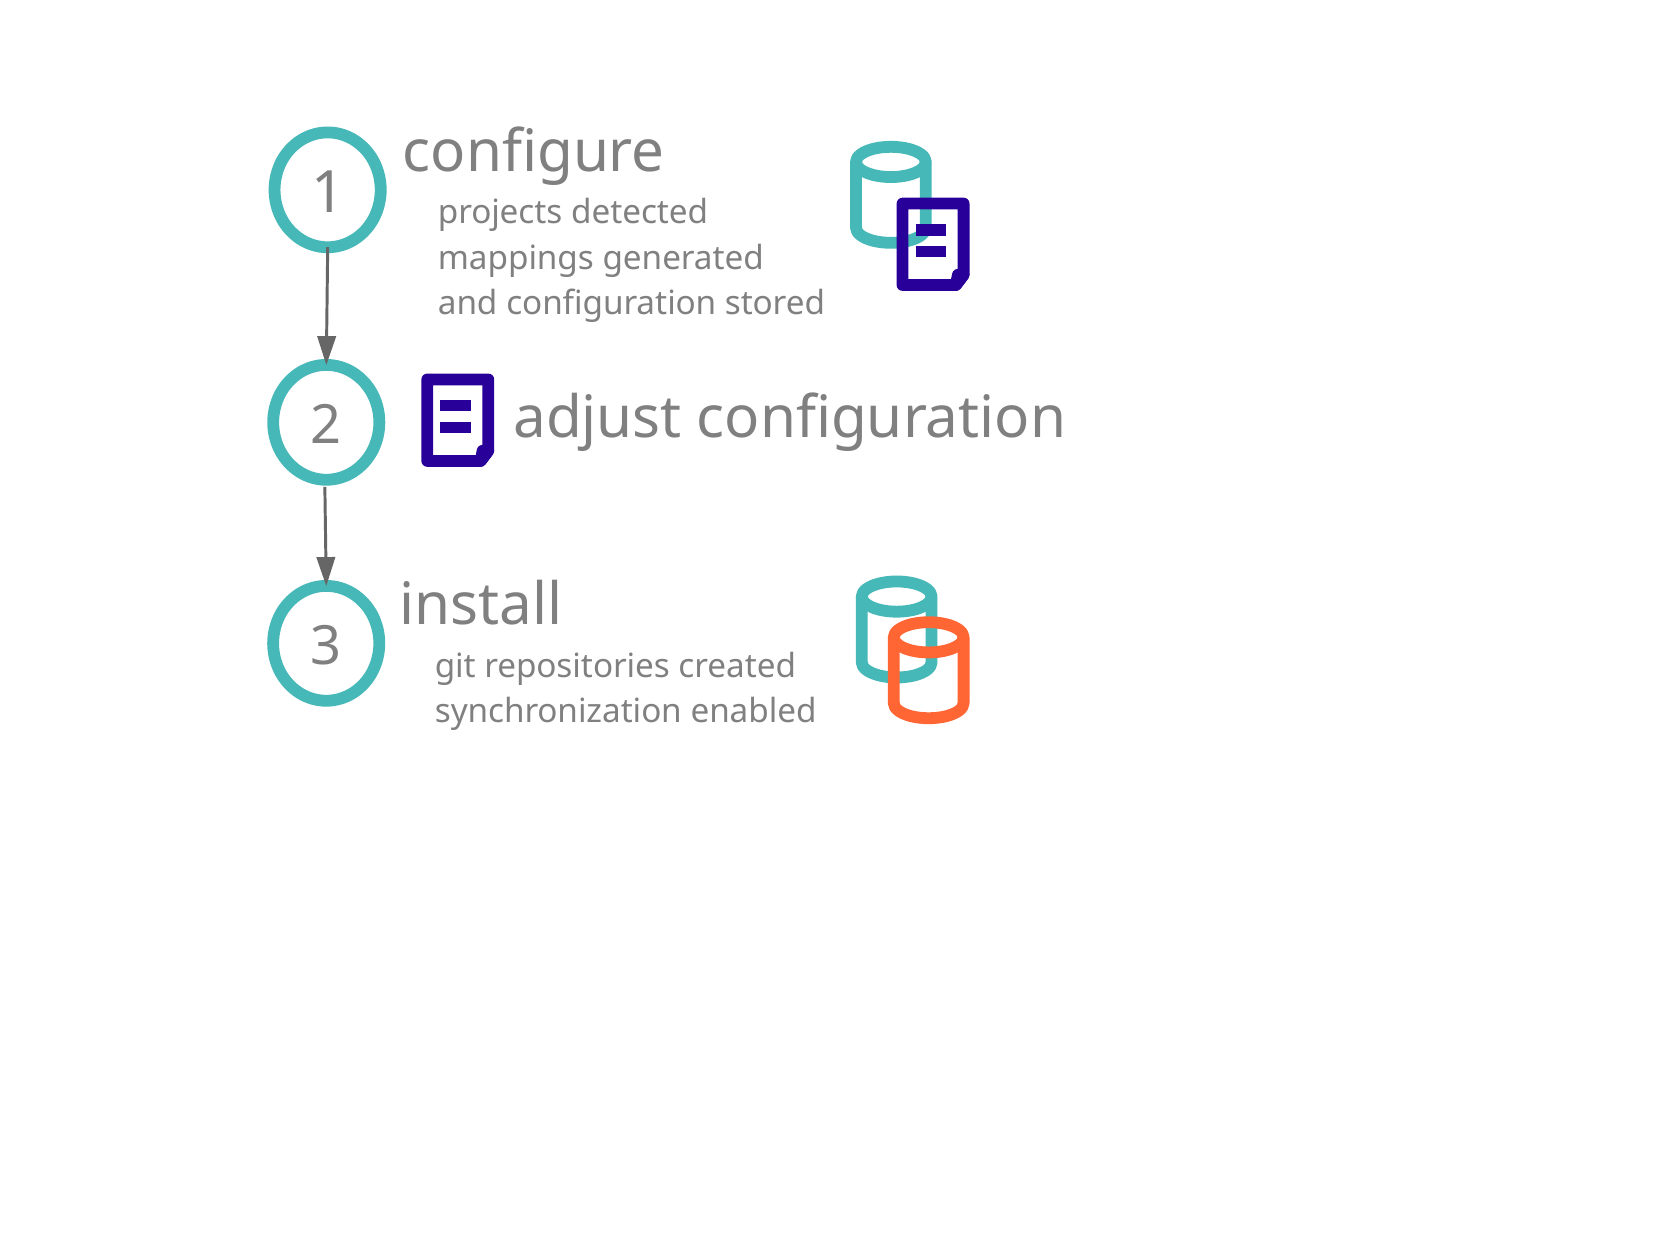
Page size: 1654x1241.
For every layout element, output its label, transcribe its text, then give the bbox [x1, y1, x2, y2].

text_box configure projects detected mappings generated and configuration stored [388, 101, 847, 300]
text_box 3 [273, 585, 380, 701]
text_box 1 [274, 132, 381, 248]
text_box install git repositories created synchronization enabled [385, 555, 839, 715]
text_box 2 [273, 364, 380, 480]
text_box adjust configuration [498, 367, 1094, 450]
